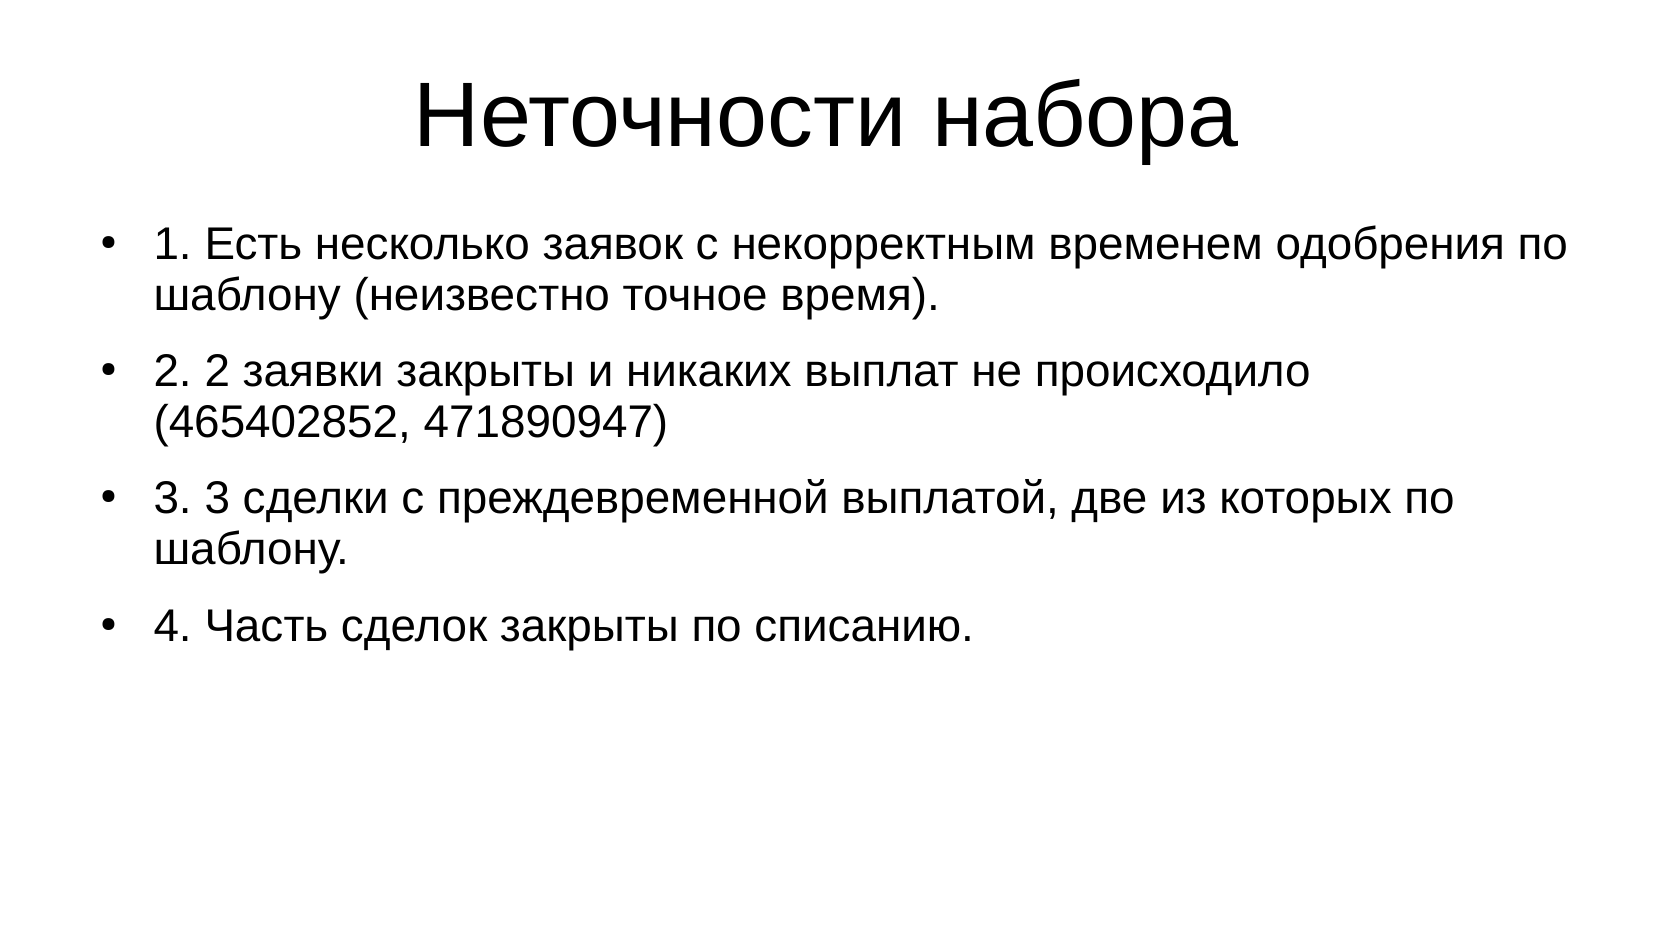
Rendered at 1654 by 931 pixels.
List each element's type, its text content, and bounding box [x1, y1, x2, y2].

list 1. Есть несколько заявок с некорректным временем одобрения по шаблону (неизвестно точное время). 2. 2 заявки закрыты и никаких выплат не происходило (465402852, 471890947) 3. 3 сделки с преждевременной выплатой, две из которых по шаблону. 4. Часть сделок закрыты по списанию. [82, 217, 1571, 758]
title Неточности набора [82, 37, 1571, 193]
